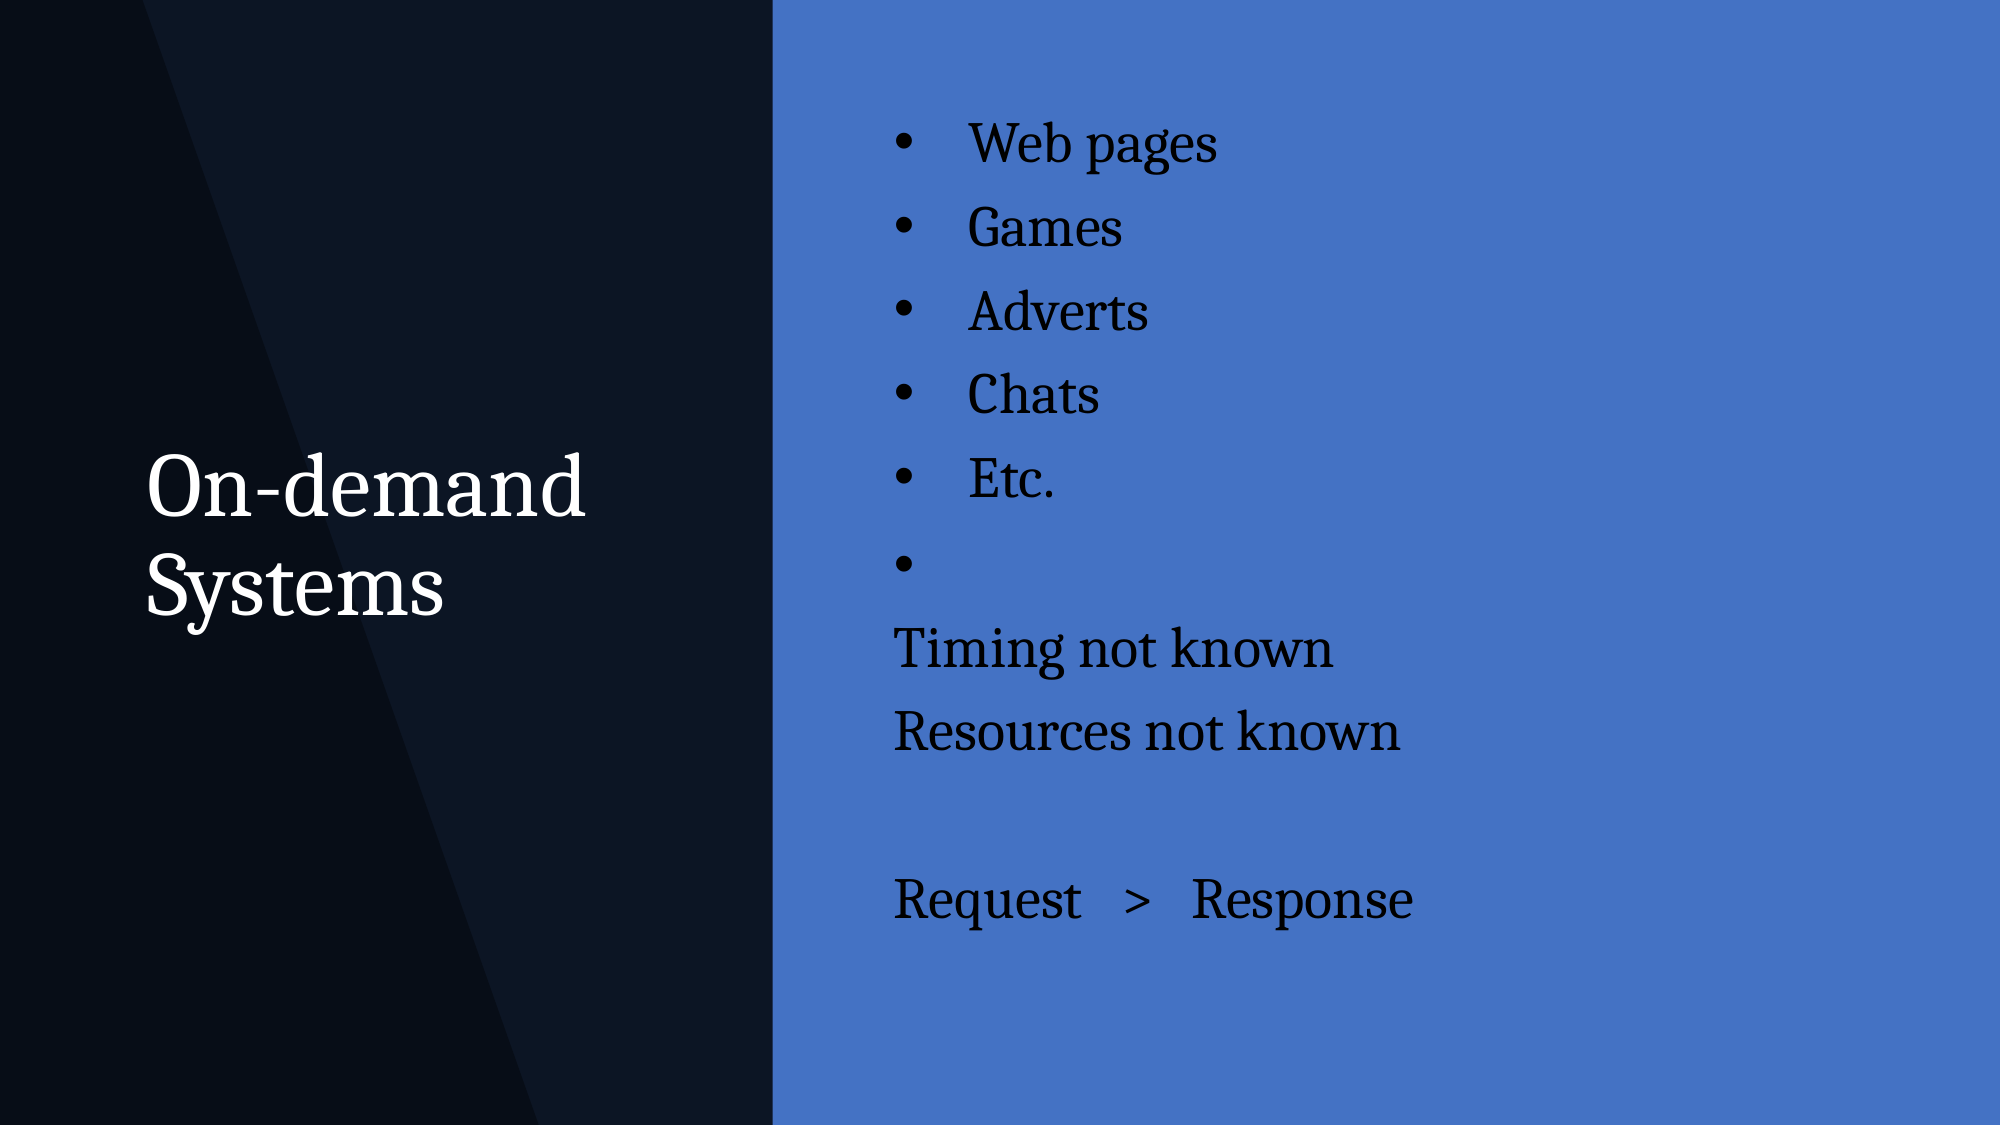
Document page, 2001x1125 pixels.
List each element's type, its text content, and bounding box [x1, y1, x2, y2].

title On-demand Systems [131, 104, 671, 968]
list Web pages Games Adverts Chats Etc. Timing not known Resources not known Request > Response [878, 104, 1868, 968]
text_box [0, 0, 2000, 1125]
